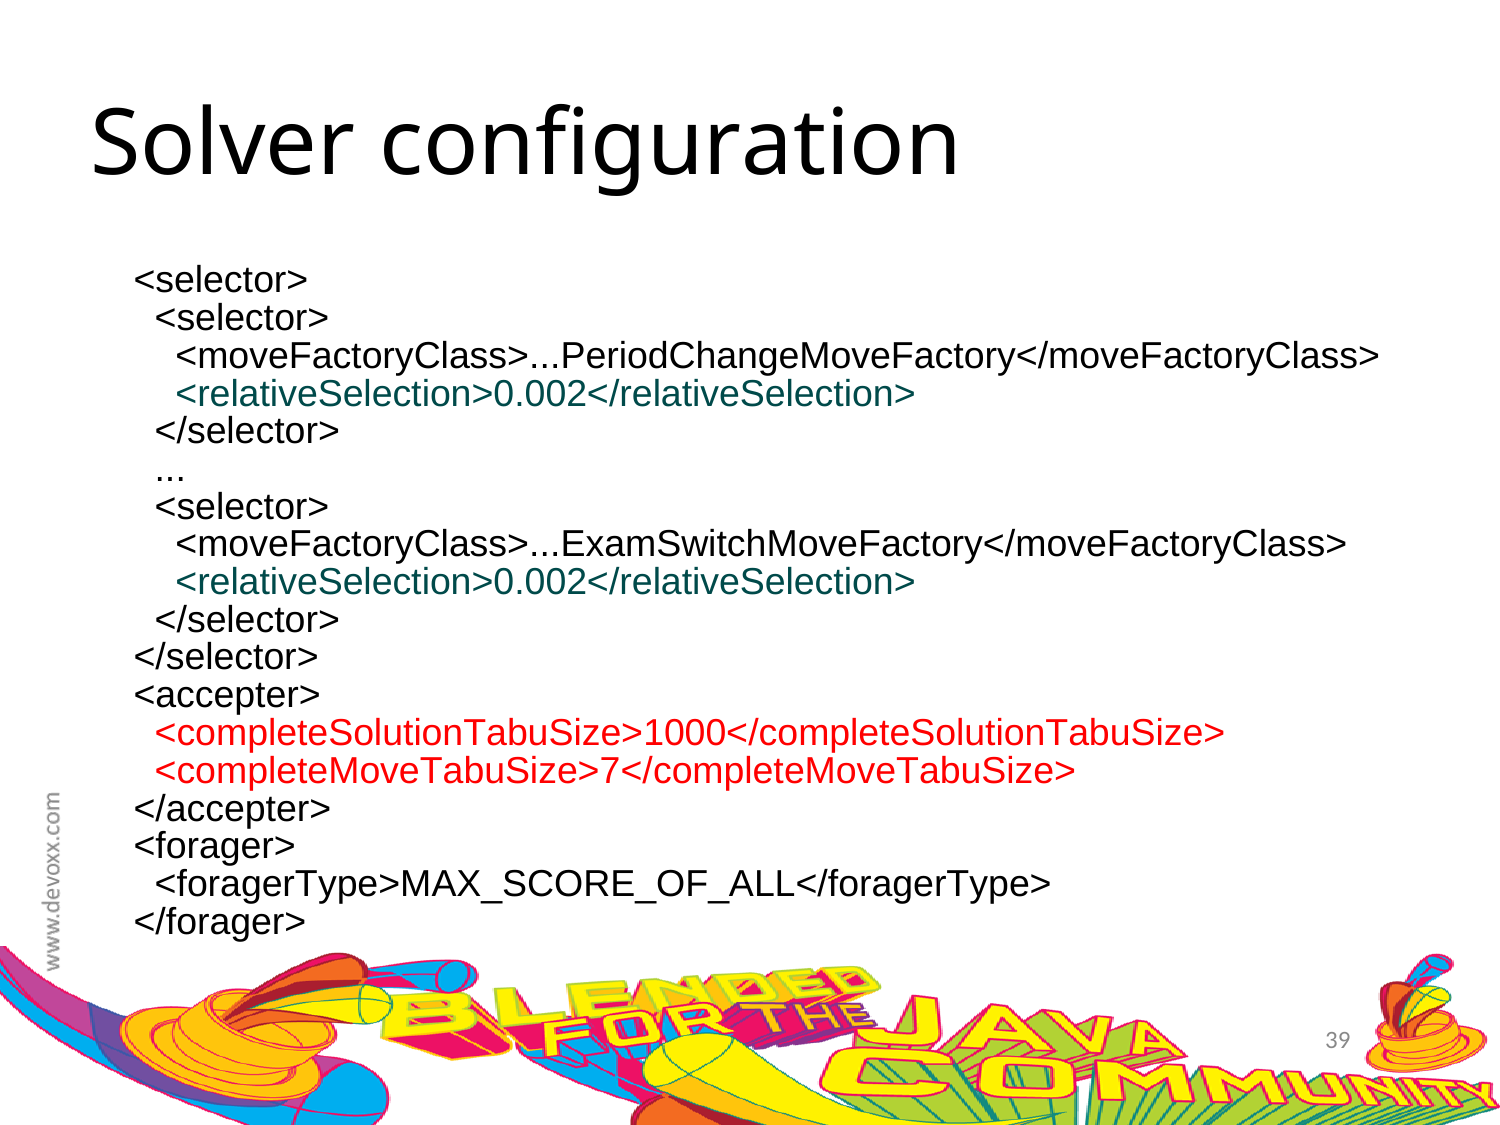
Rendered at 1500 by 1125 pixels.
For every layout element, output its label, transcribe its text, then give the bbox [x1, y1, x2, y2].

title Solver configuration [75, 45, 1426, 233]
text_box <selector> <selector> <moveFactoryClass>...PeriodChangeMoveFactory</moveFactoryClass> <relativeSelection>0.002</relativeSelection> </selector> ... <selector> <moveFactoryClass>...ExamSwitchMoveFactory</moveFactoryClass> <relativeSelection>0.002</relativeSelection> </selector> </selector> <accepter> <completeSolutionTabuSize>1000</completeSolutionTabuSize> <completeMoveTabuSize>7</completeMoveTabuSize> </accepter> <forager> <foragerType>MAX_SCORE_OF_ALL</foragerType> </forager> [112, 262, 1426, 984]
picture [0, 757, 1500, 1125]
